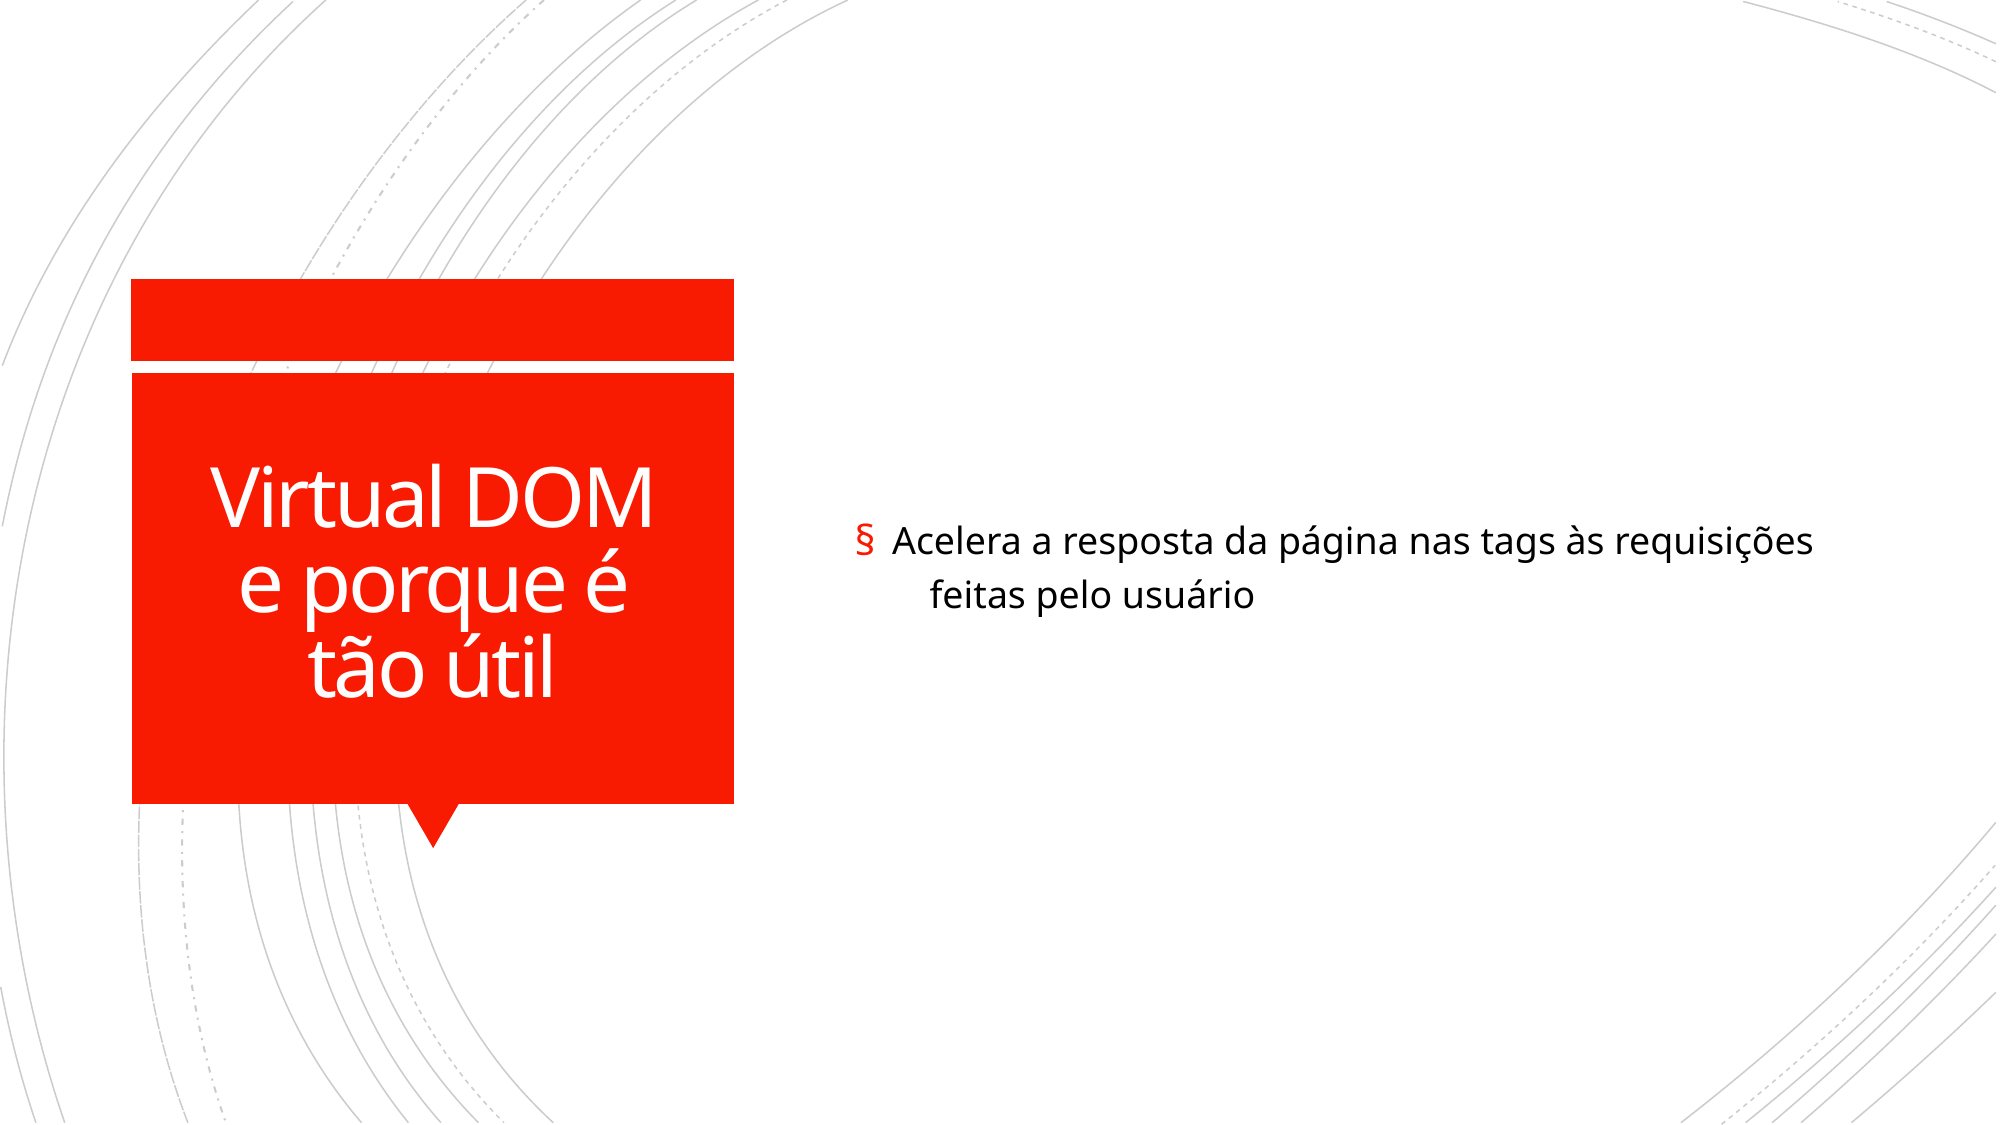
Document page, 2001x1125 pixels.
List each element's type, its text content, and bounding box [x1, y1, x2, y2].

title Virtual DOM e porque é tão útil [145, 385, 720, 789]
list Acelera a resposta da página nas tags às requisições feitas pelo usuário [839, 131, 1871, 993]
